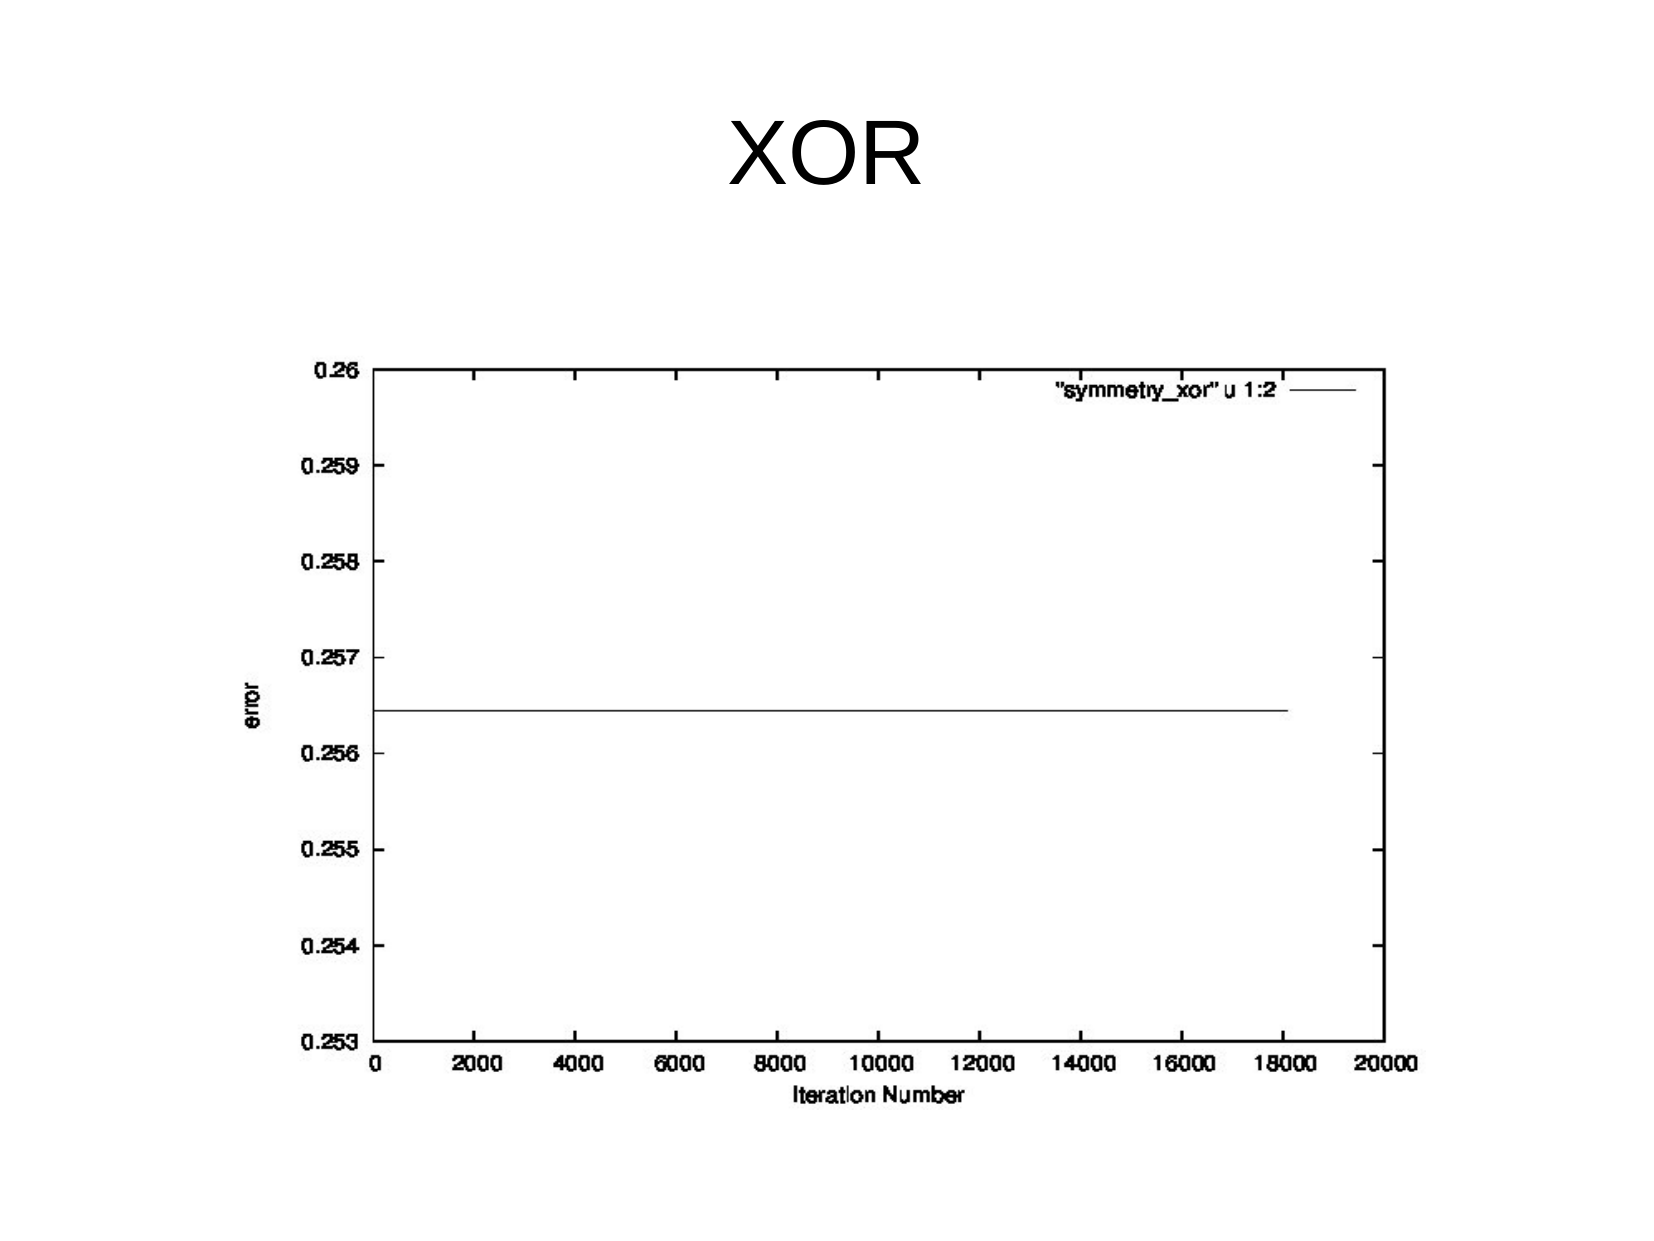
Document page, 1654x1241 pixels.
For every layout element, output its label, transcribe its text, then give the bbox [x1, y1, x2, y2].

title XOR [82, 49, 1571, 257]
picture [232, 344, 1426, 1111]
